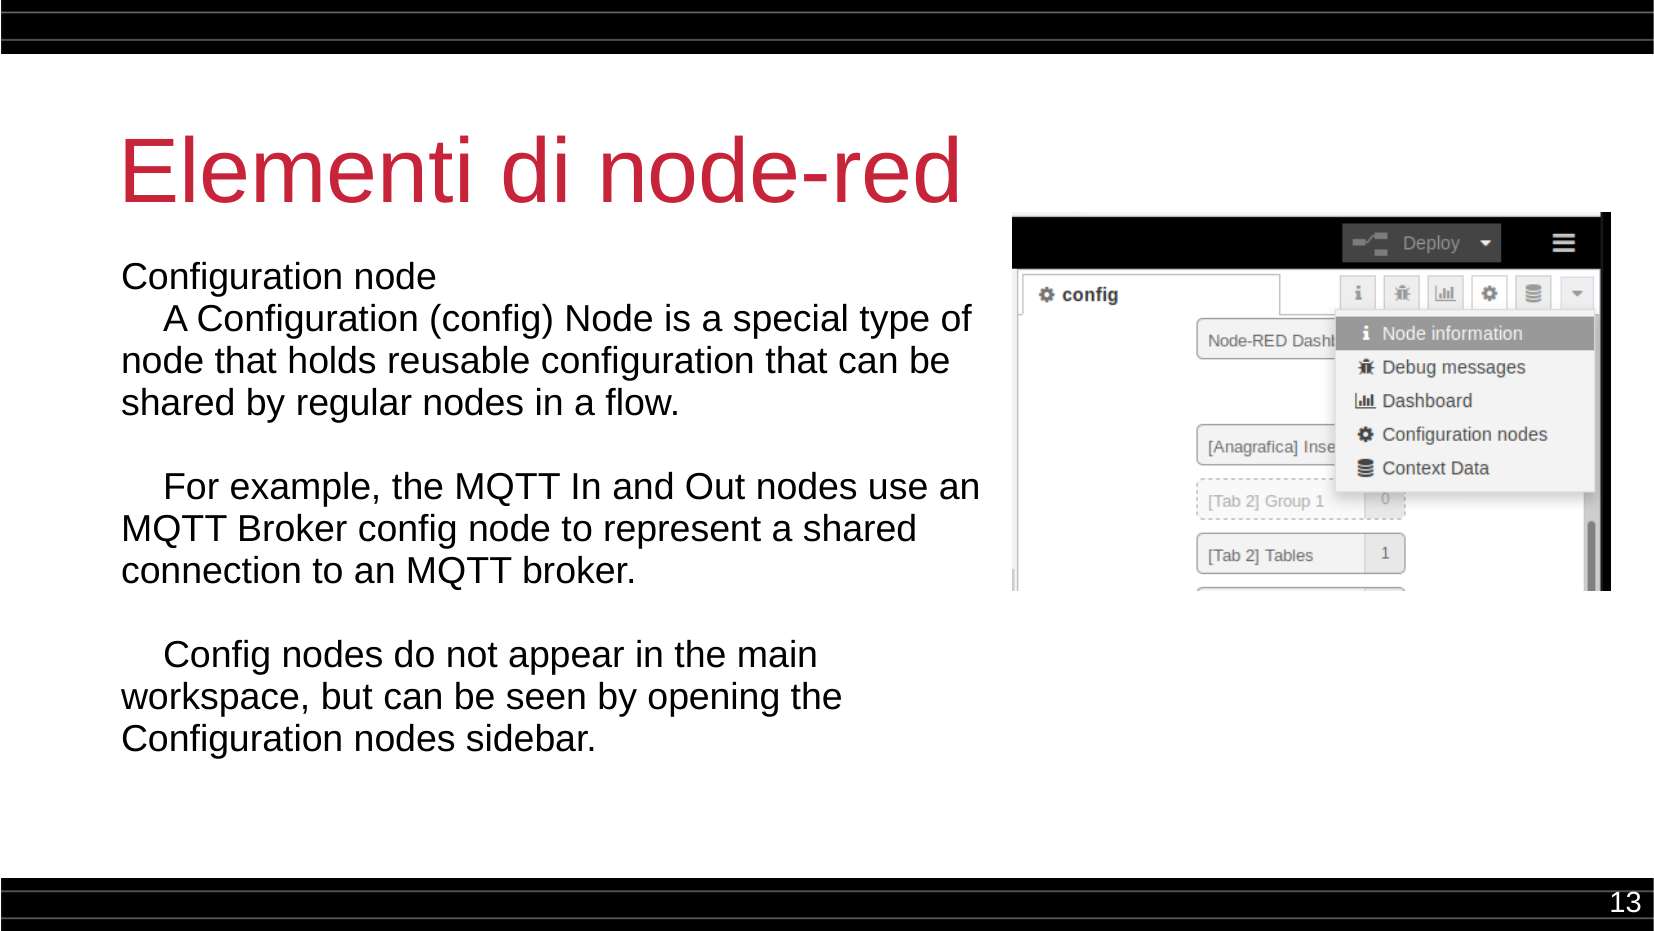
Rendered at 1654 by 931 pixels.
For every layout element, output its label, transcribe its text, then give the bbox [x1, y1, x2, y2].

title Elementi di node-red [118, 92, 1040, 248]
text_box Configuration node A Configuration (config) Node is a special type of node that holds reusable configuration that can be shared by regular nodes in a flow. For example, the MQTT In and Out nodes use an MQTT Broker config node to represent a shared connection to an MQTT broker. Config nodes do not appear in the main workspace, but can be seen by opening the Configuration nodes sidebar. [106, 248, 1016, 809]
picture [1, 0, 1654, 54]
picture [1, 878, 1654, 931]
picture [1012, 212, 1611, 591]
